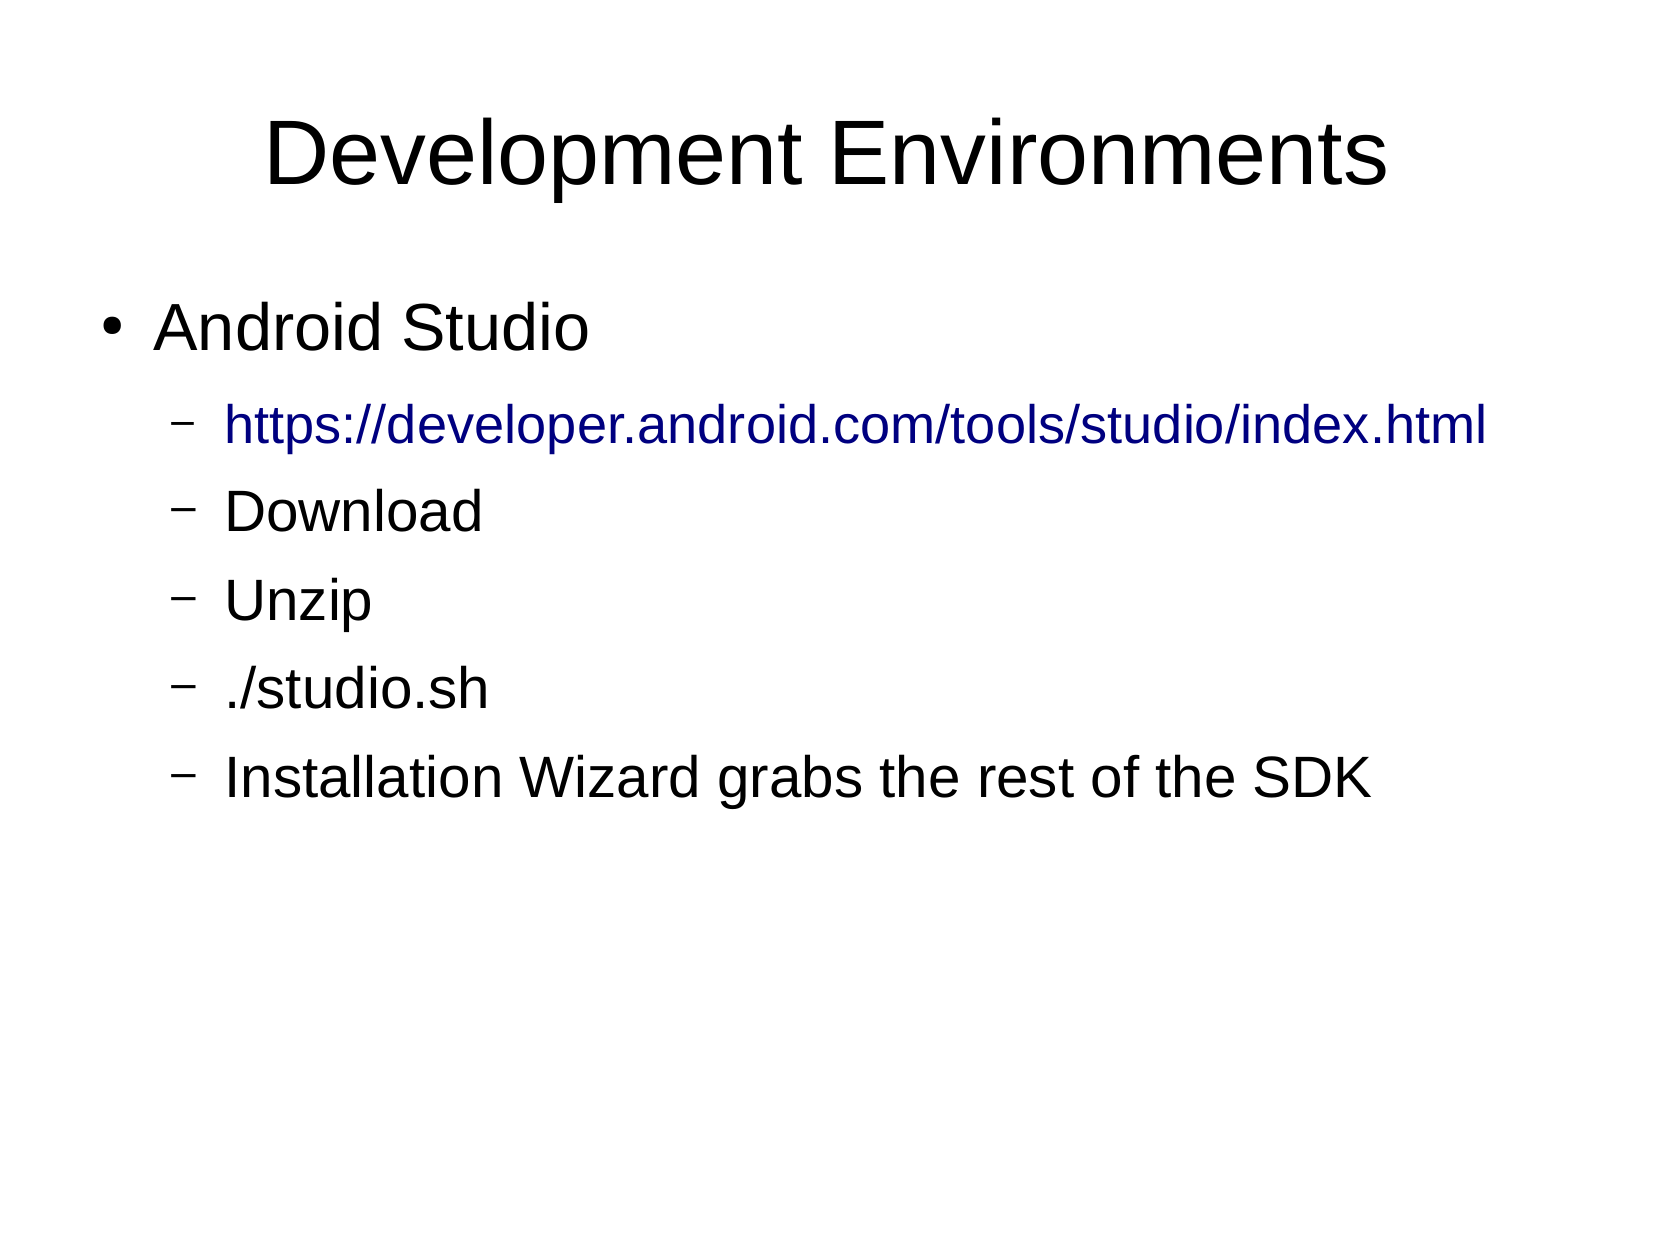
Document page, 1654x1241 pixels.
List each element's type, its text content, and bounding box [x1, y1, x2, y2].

list Android Studio https://developer.android.com/tools/studio/index.html Download Unzip ./studio.sh Installation Wizard grabs the rest of the SDK [82, 290, 1571, 1010]
title Development Environments [82, 49, 1571, 257]
